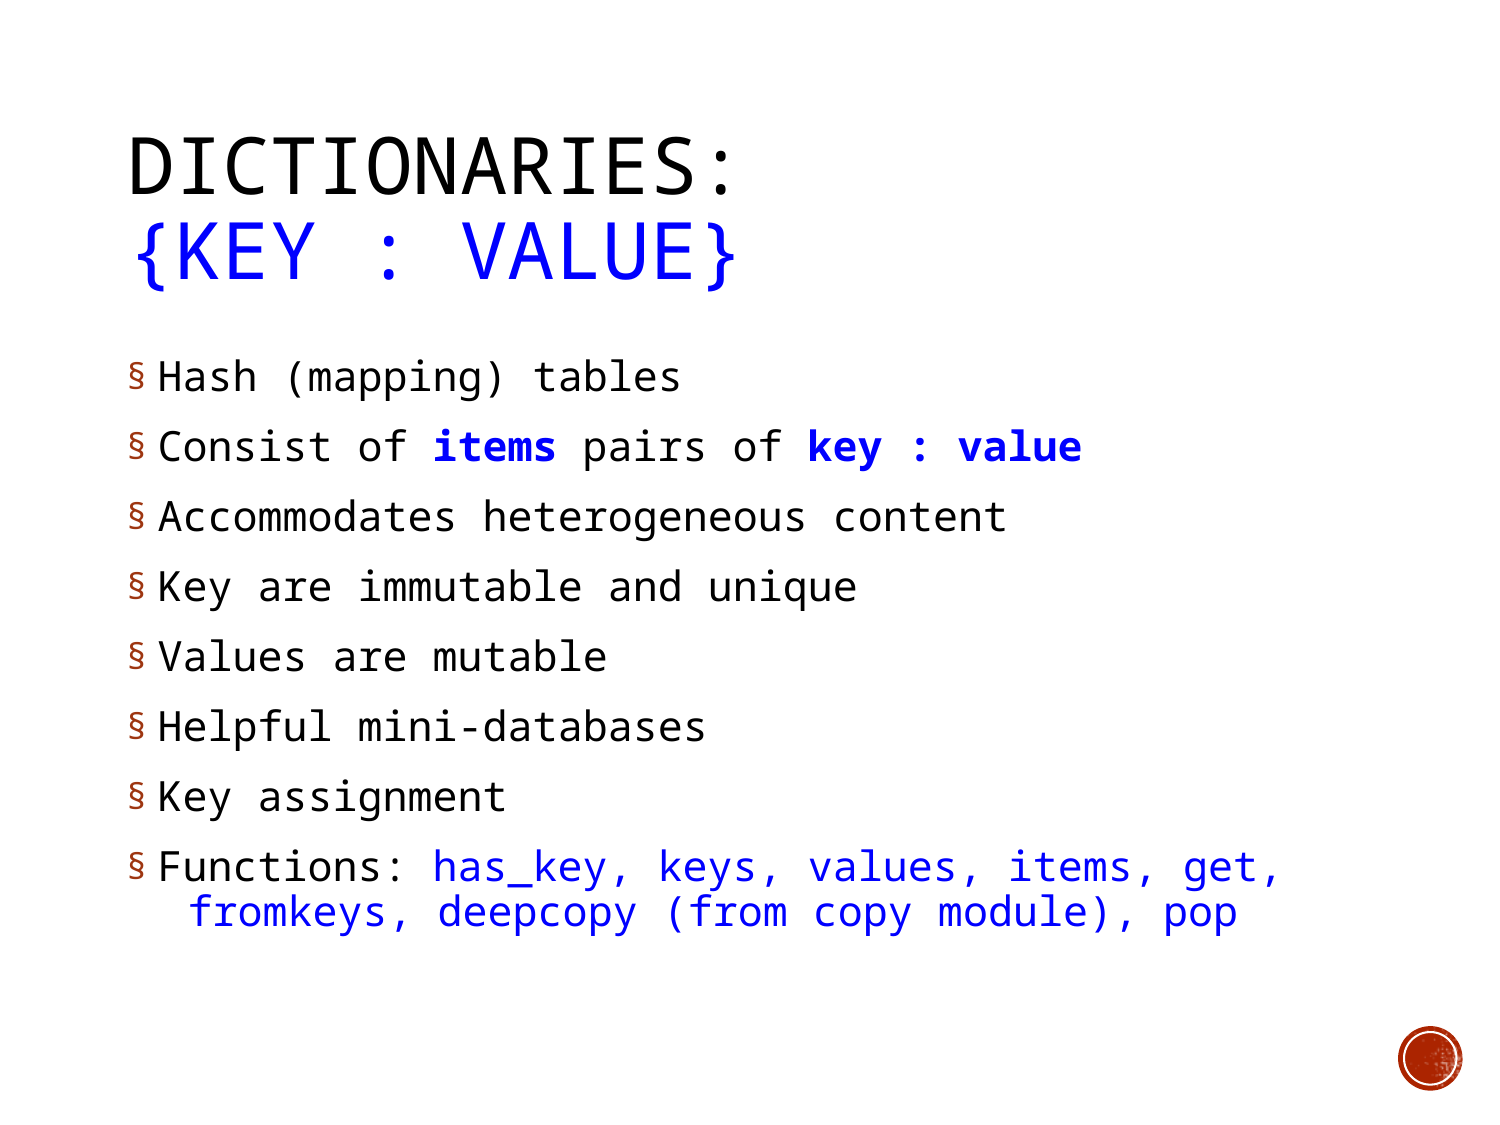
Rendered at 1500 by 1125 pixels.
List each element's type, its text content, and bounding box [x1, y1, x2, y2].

title Dictionaries: {key : value} [112, 79, 1388, 344]
list Hash (mapping) tables Consist of items pairs of key : value Accommodates heterogeneous content Key are immutable and unique Values are mutable Helpful mini-databases Key assignment Functions: has_key, keys, values, items, get, fromkeys, deepcopy (from copy module), pop [112, 348, 1388, 1013]
